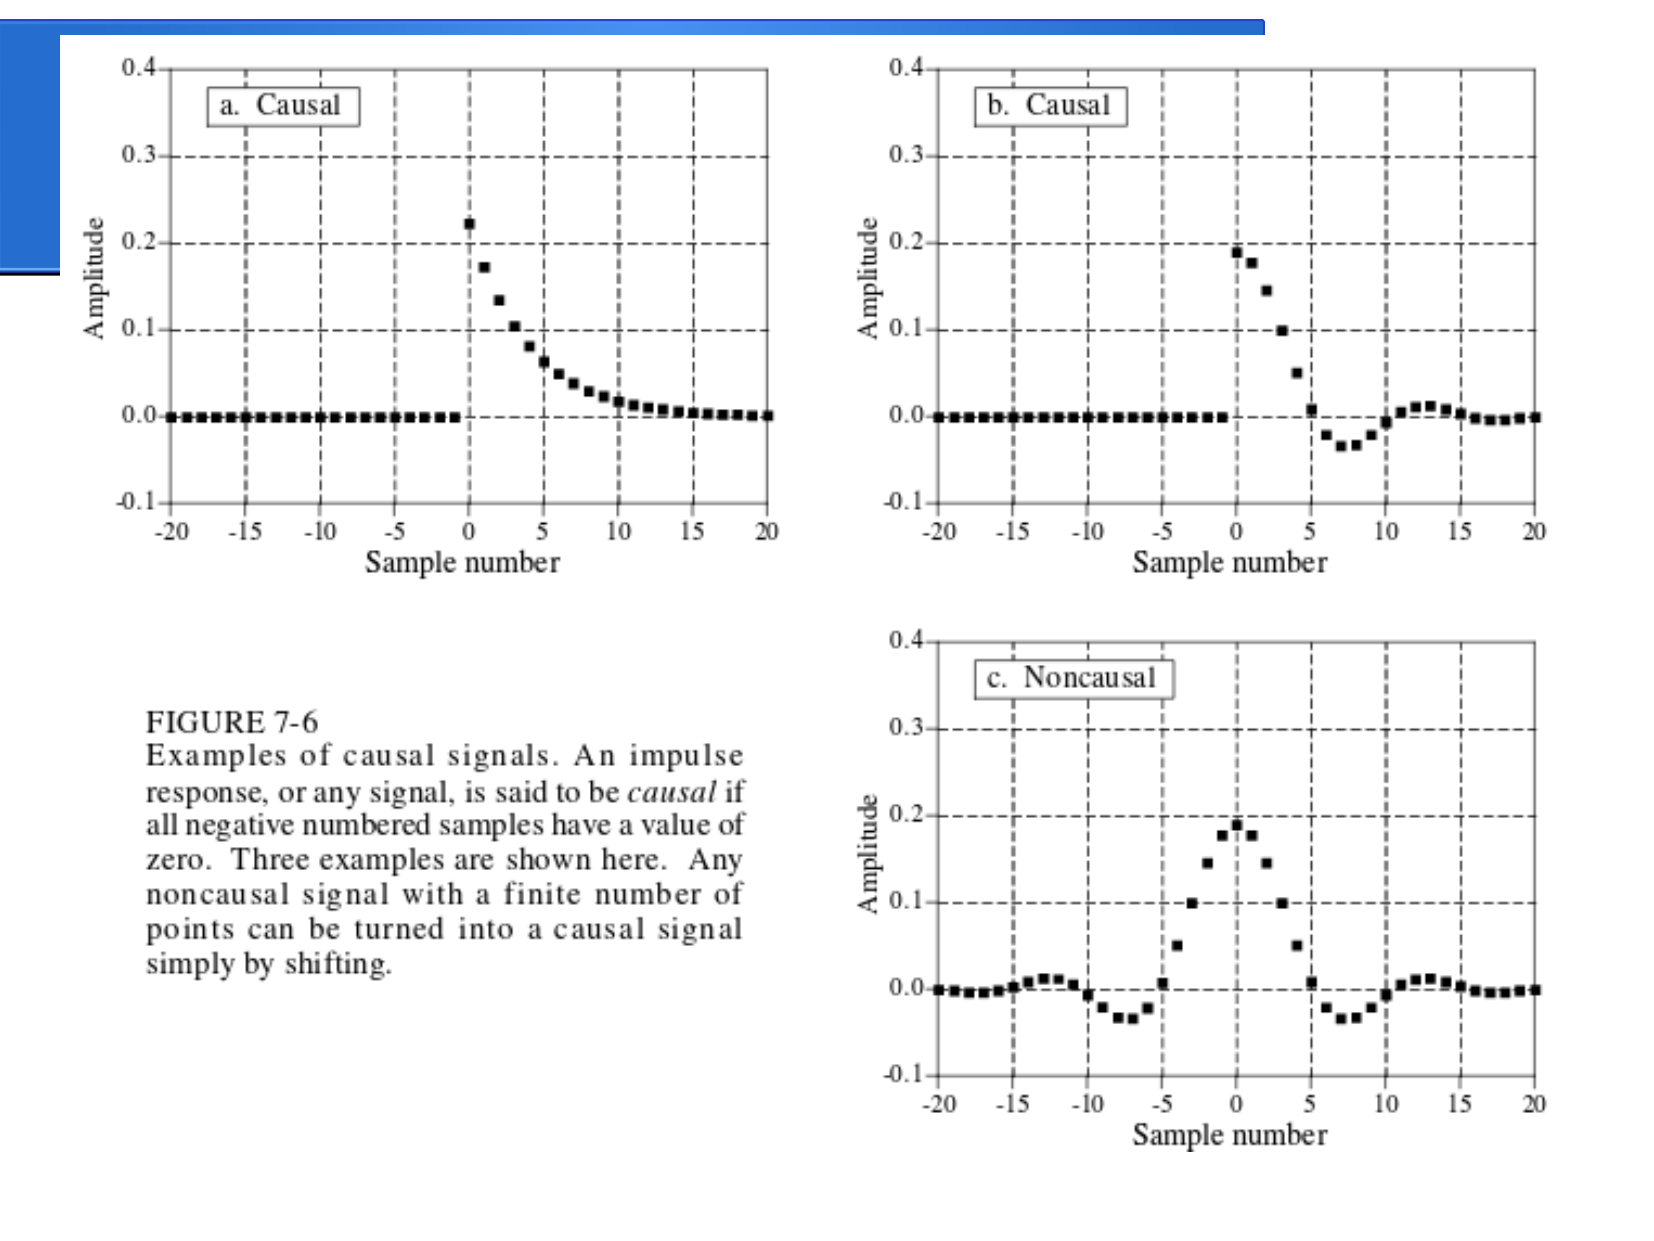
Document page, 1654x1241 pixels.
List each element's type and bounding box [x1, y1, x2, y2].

picture [60, 35, 1621, 1152]
